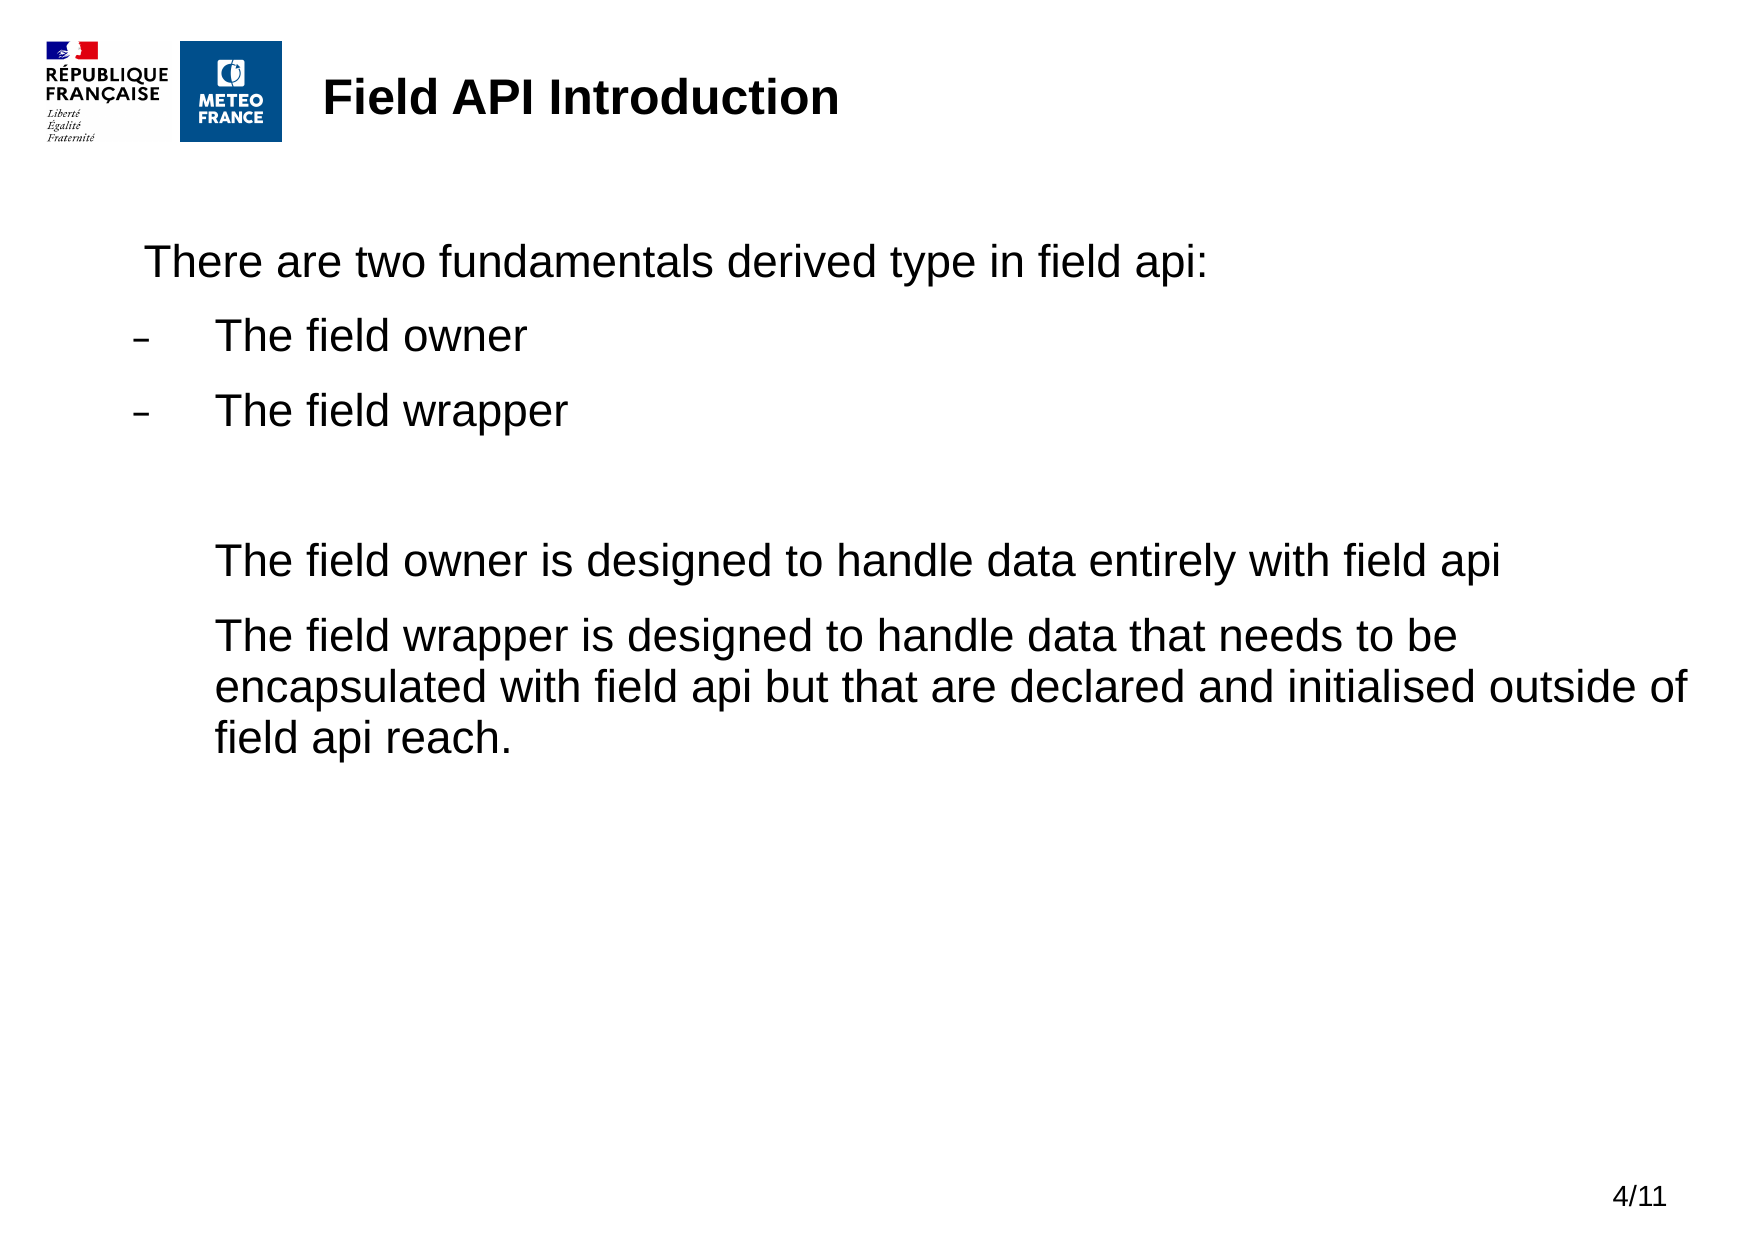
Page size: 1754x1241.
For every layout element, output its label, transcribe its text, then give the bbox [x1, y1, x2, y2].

picture [180, 41, 282, 142]
list There are two fundamentals derived type in field api: The field owner The field wrapper The field owner is designed to handle data entirely with field api The field wrapper is designed to handle data that needs to be encapsulated with field api but that are declared and initialised outside of field api reach. [43, 235, 1717, 1111]
picture [46, 41, 172, 142]
title Field API Introduction [322, 41, 1724, 154]
